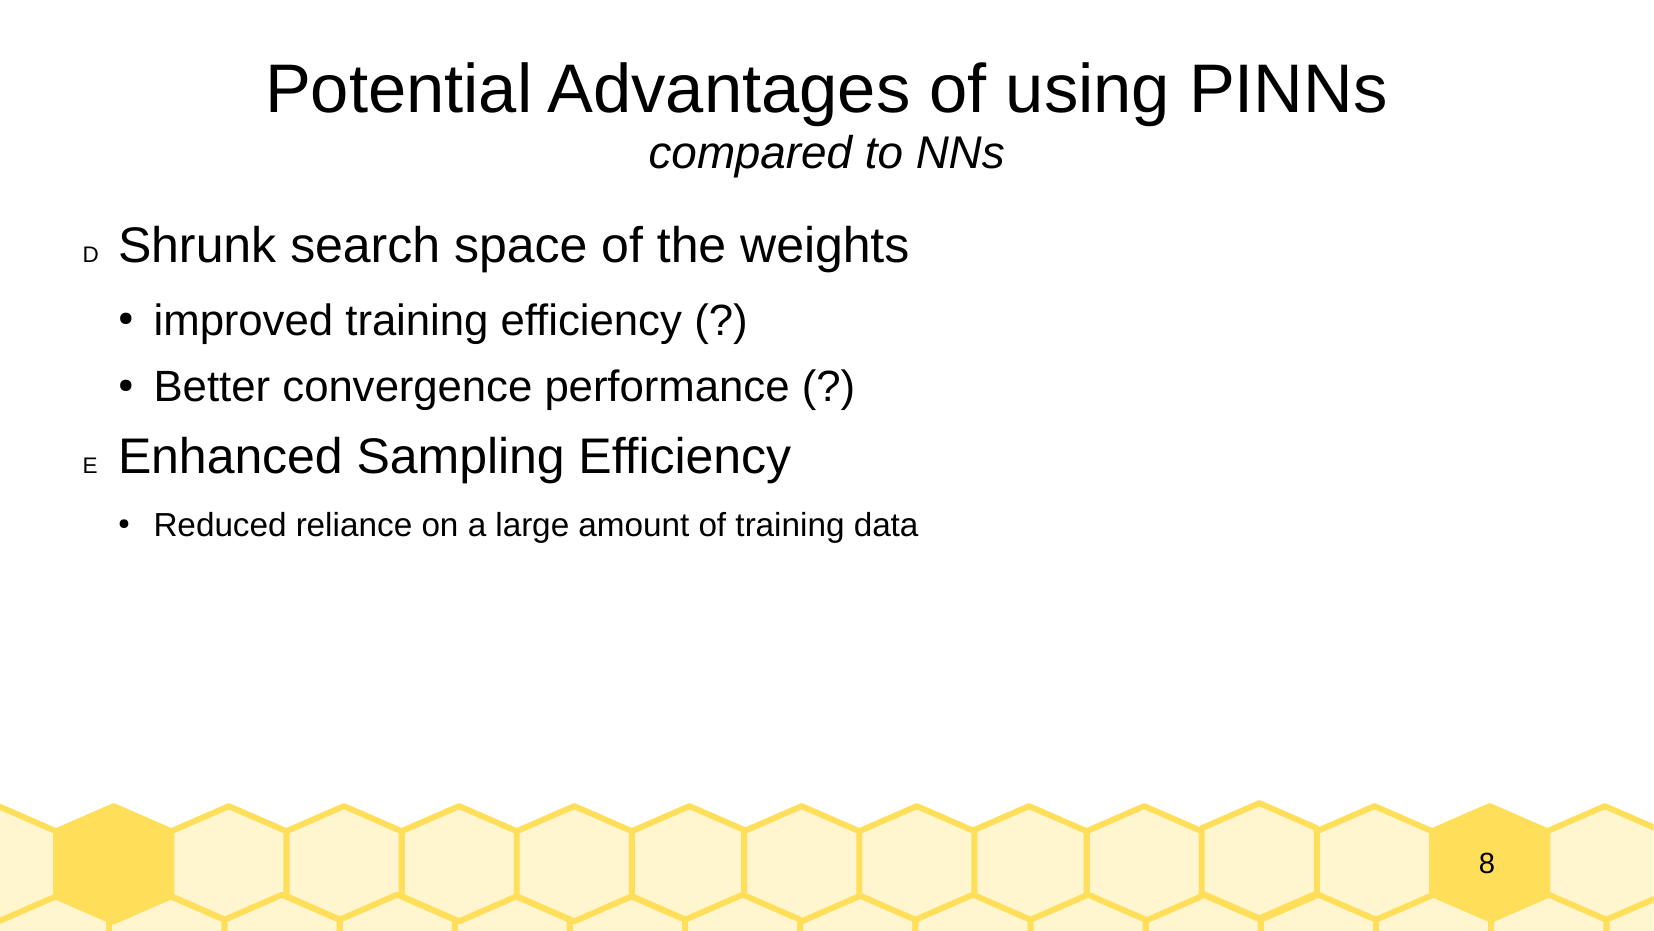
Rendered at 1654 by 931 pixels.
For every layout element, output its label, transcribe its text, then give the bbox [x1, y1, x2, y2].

title Potential Advantages of using PINNs compared to NNs [82, 37, 1571, 193]
list Shrunk search space of the weights improved training efficiency (?) Better convergence performance (?) Enhanced Sampling Efficiency Reduced reliance on a large amount of training data [82, 217, 1571, 758]
